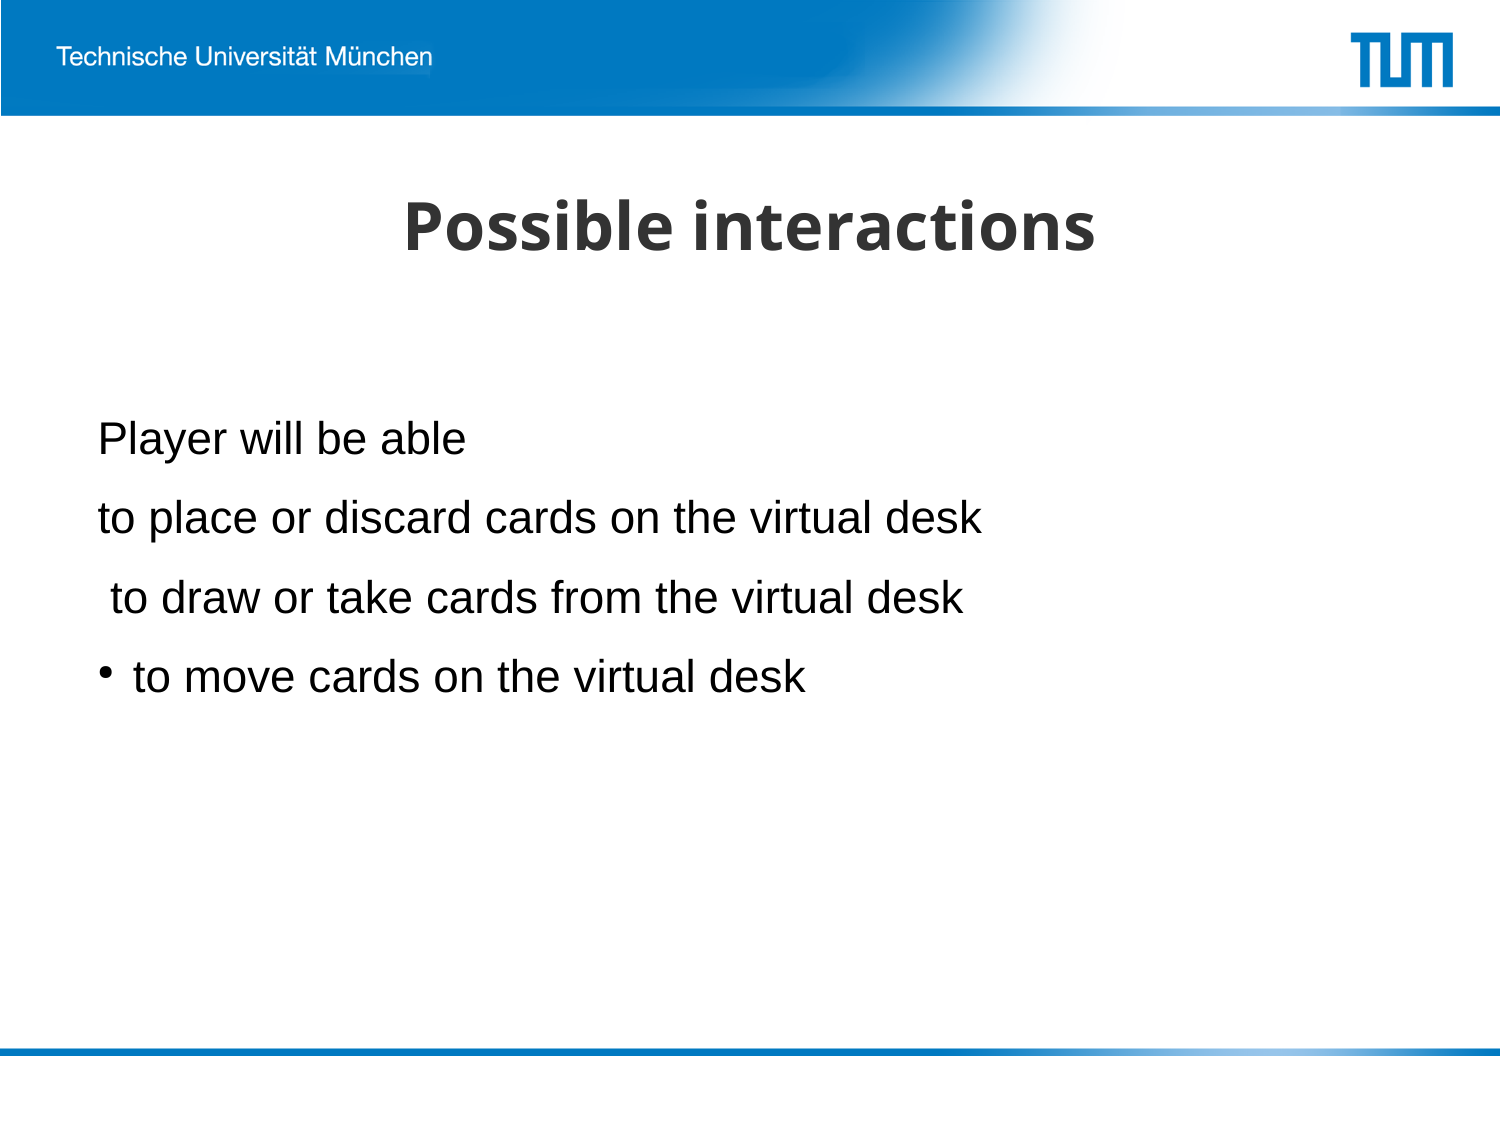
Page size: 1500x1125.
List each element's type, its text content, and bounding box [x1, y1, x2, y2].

text_box Possible interactions [53, 125, 1447, 324]
picture [0, 0, 1500, 1125]
text_box Player will be able to place or discard cards on the virtual desk to draw or take cards from the virtual desk to move cards on the virtual desk [82, 401, 1418, 709]
